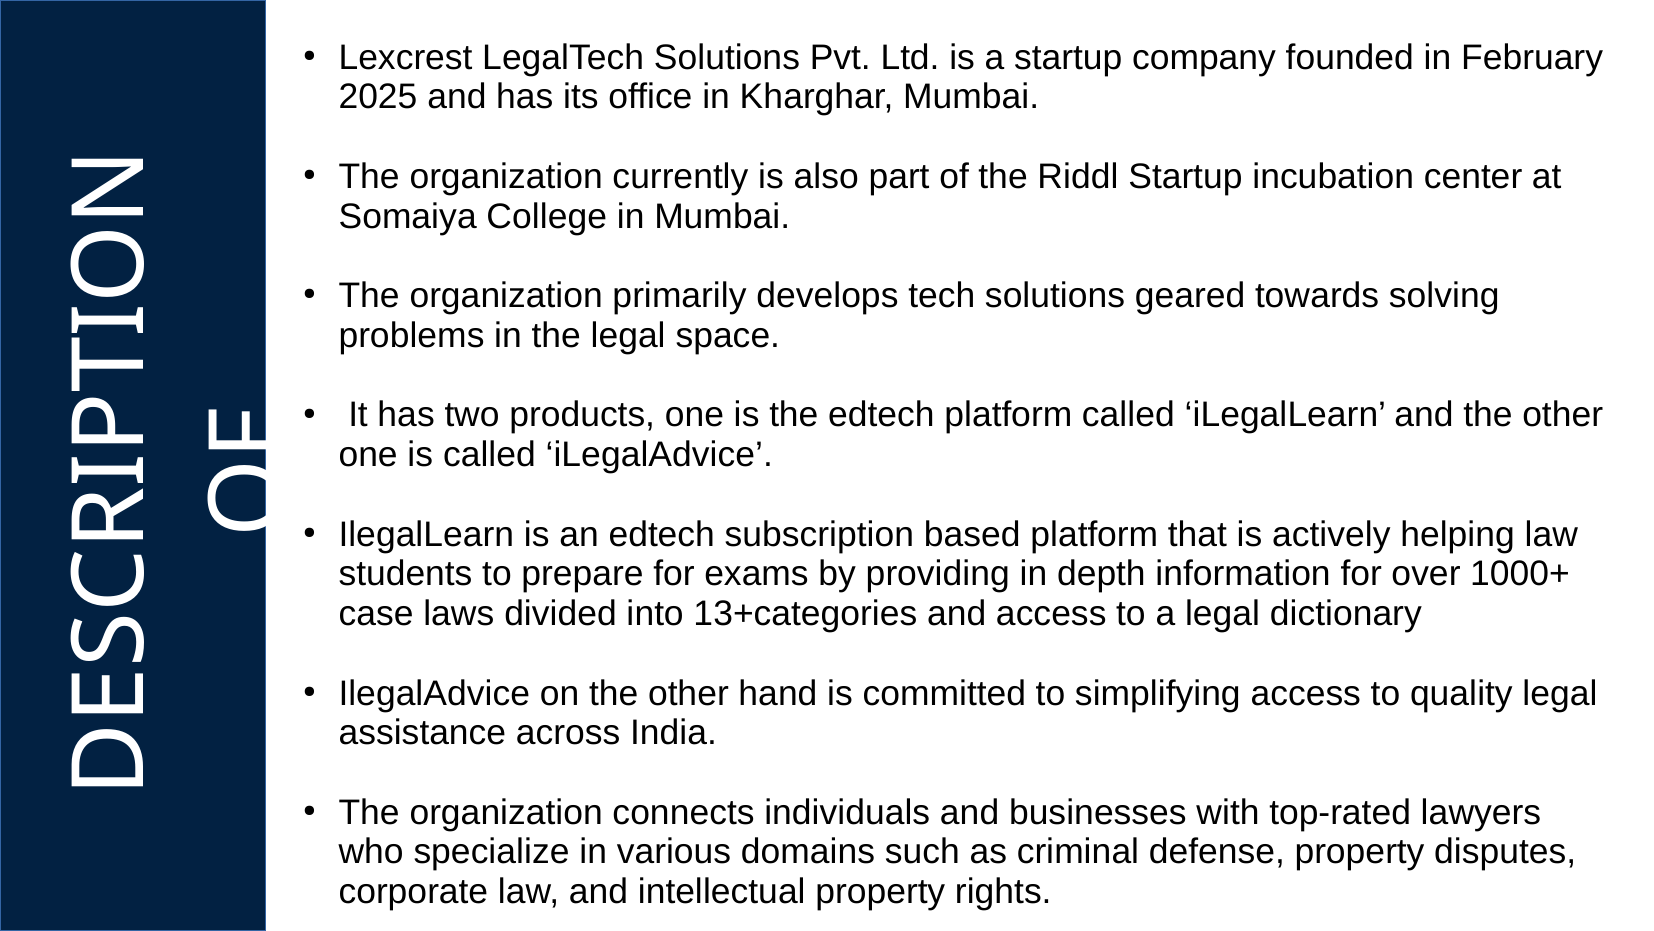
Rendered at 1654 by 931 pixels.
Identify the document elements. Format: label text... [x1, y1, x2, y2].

text_box [0, 0, 266, 931]
text_box Lexcrest LegalTech Solutions Pvt. Ltd. is a startup company founded in February 2025 and has its office in Kharghar, Mumbai. The organization currently is also part of the Riddl Startup incubation center at Somaiya College in Mumbai. The organization primarily develops tech solutions geared towards solving problems in the legal space. It has two products, one is the edtech platform called ‘iLegalLearn’ and the other one is called ‘iLegalAdvice’. IlegalLearn is an edtech subscription based platform that is actively helping law students to prepare for exams by providing in depth information for over 1000+ case laws divided into 13+categories and access to a legal dictionary IlegalAdvice on the other hand is committed to simplifying access to quality legal assistance across India. The organization connects individuals and businesses with top-rated lawyers who specialize in various domains such as criminal defense, property disputes, corporate law, and intellectual property rights. [288, 29, 1625, 919]
text_box DESCRIPTION OF ORGANIZATION [29, 29, 288, 916]
